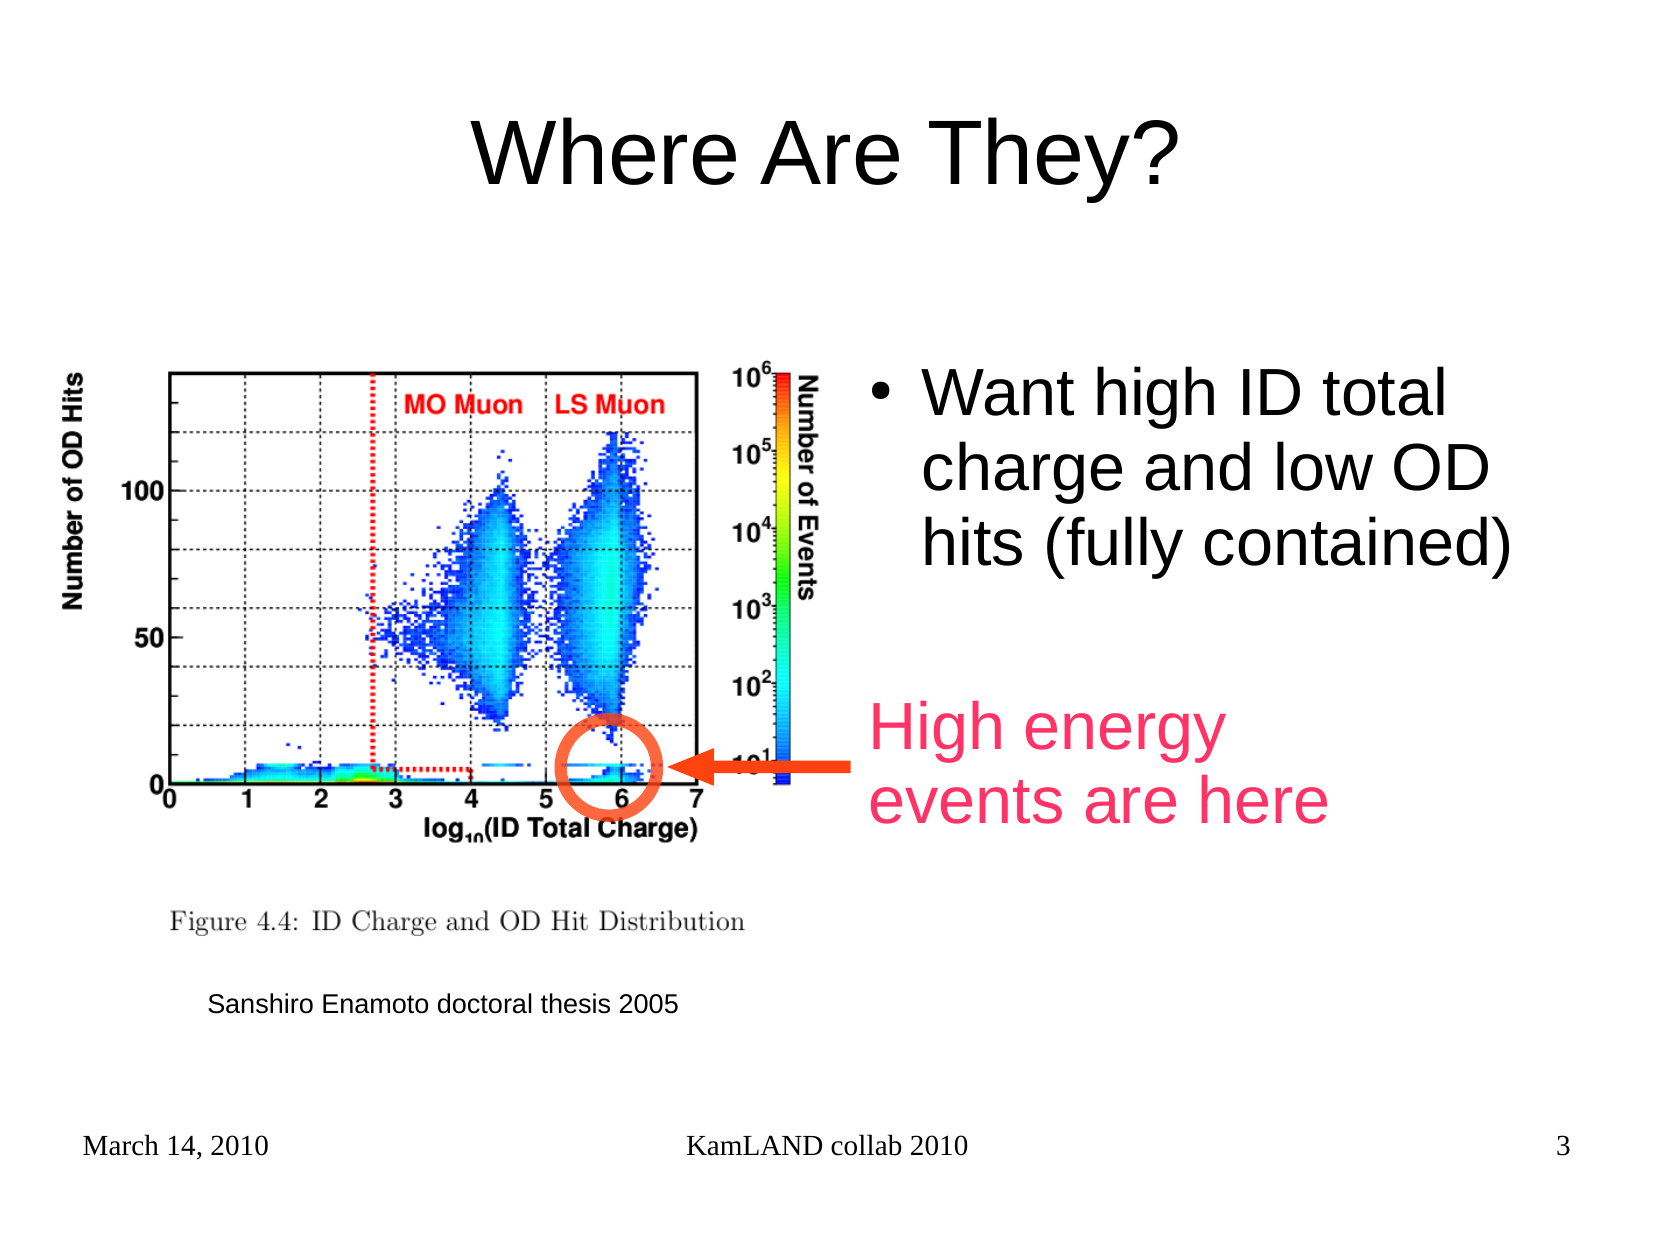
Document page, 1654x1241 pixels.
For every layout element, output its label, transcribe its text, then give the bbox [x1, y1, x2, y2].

picture [26, 325, 863, 957]
list High energy events are here [797, 688, 1436, 849]
text_box [554, 713, 664, 822]
list Sanshiro Enamoto doctoral thesis 2005 [207, 989, 713, 1027]
list Want high ID total charge and low OD hits (fully contained) [851, 355, 1578, 628]
title Where Are They? [82, 49, 1571, 257]
text_box [667, 748, 797, 786]
